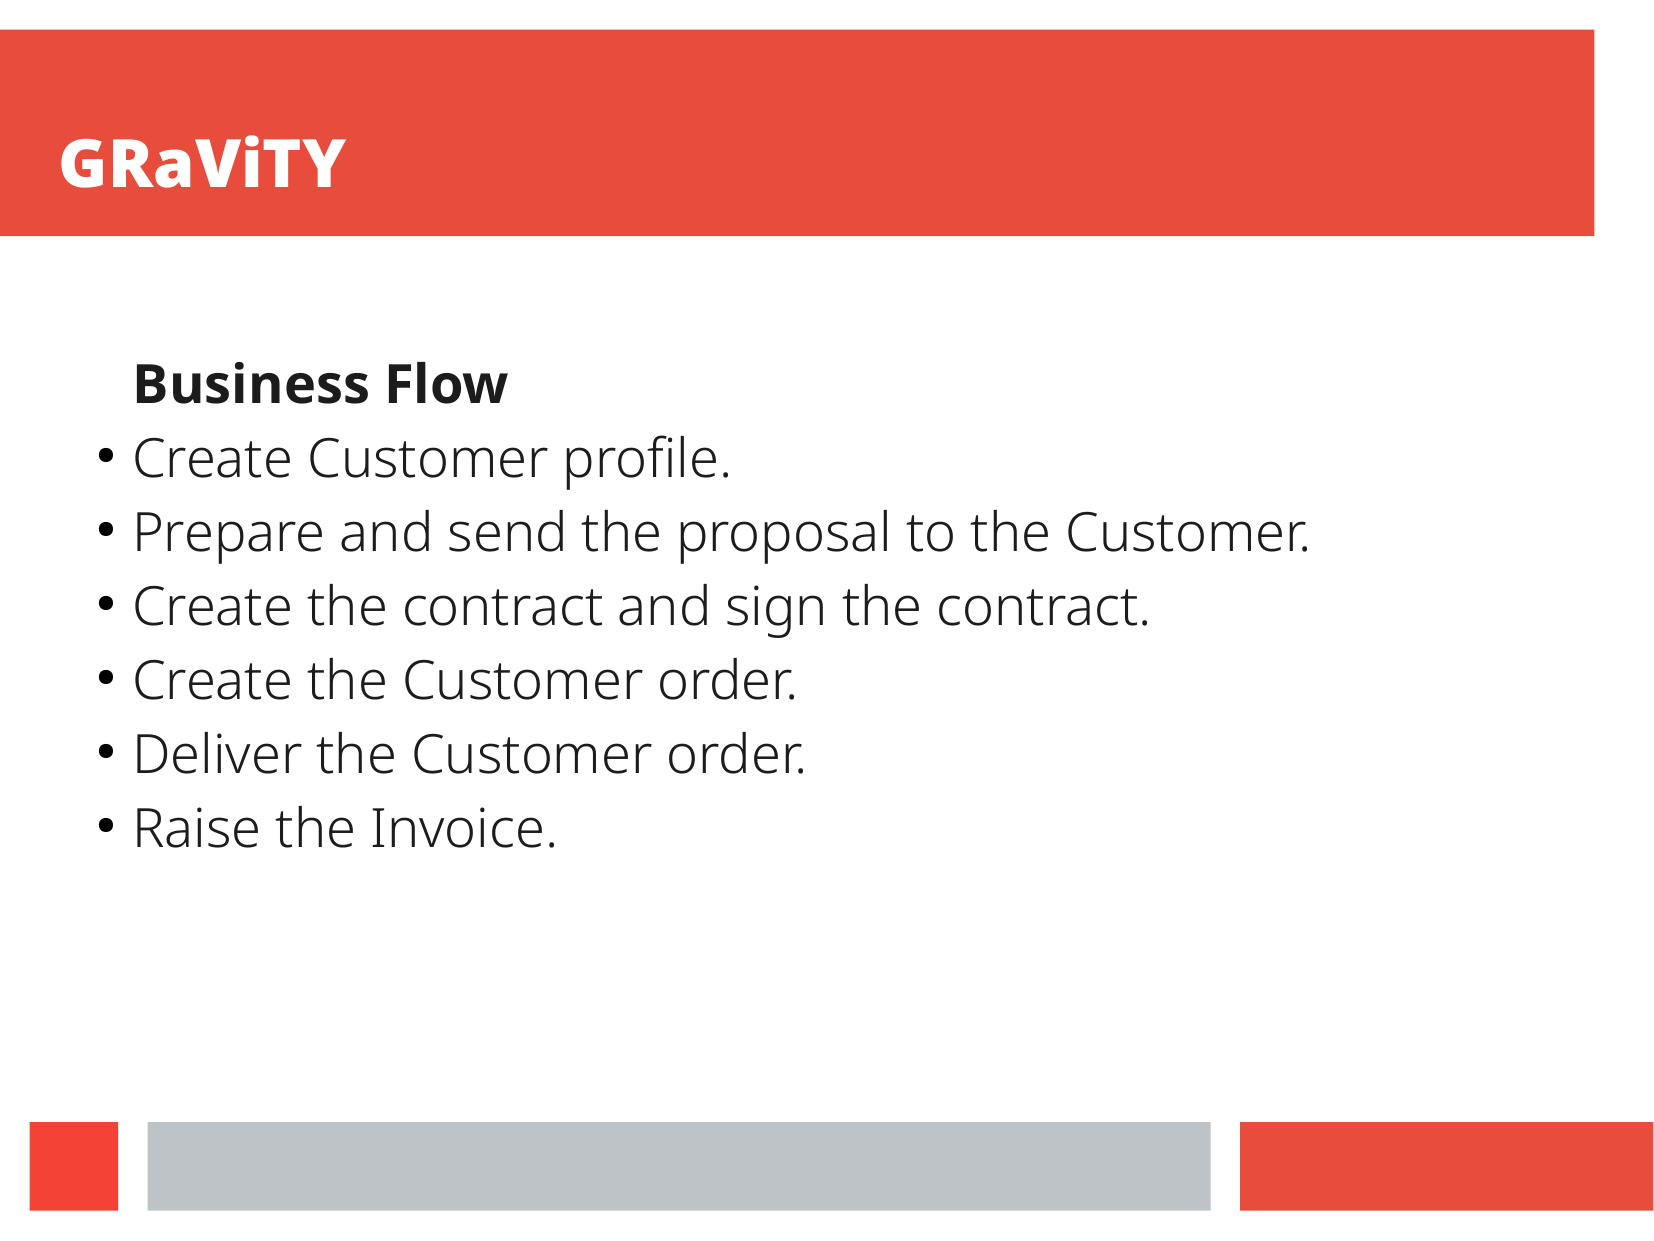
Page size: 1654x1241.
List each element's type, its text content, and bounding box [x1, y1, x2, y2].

title GRaViTY [59, 59, 1595, 207]
subtitle Business Flow Create Customer profile. Prepare and send the proposal to the Customer. Create the contract and sign the contract. Create the Customer order. Deliver the Customer order. Raise the Invoice. [59, 271, 1565, 1093]
